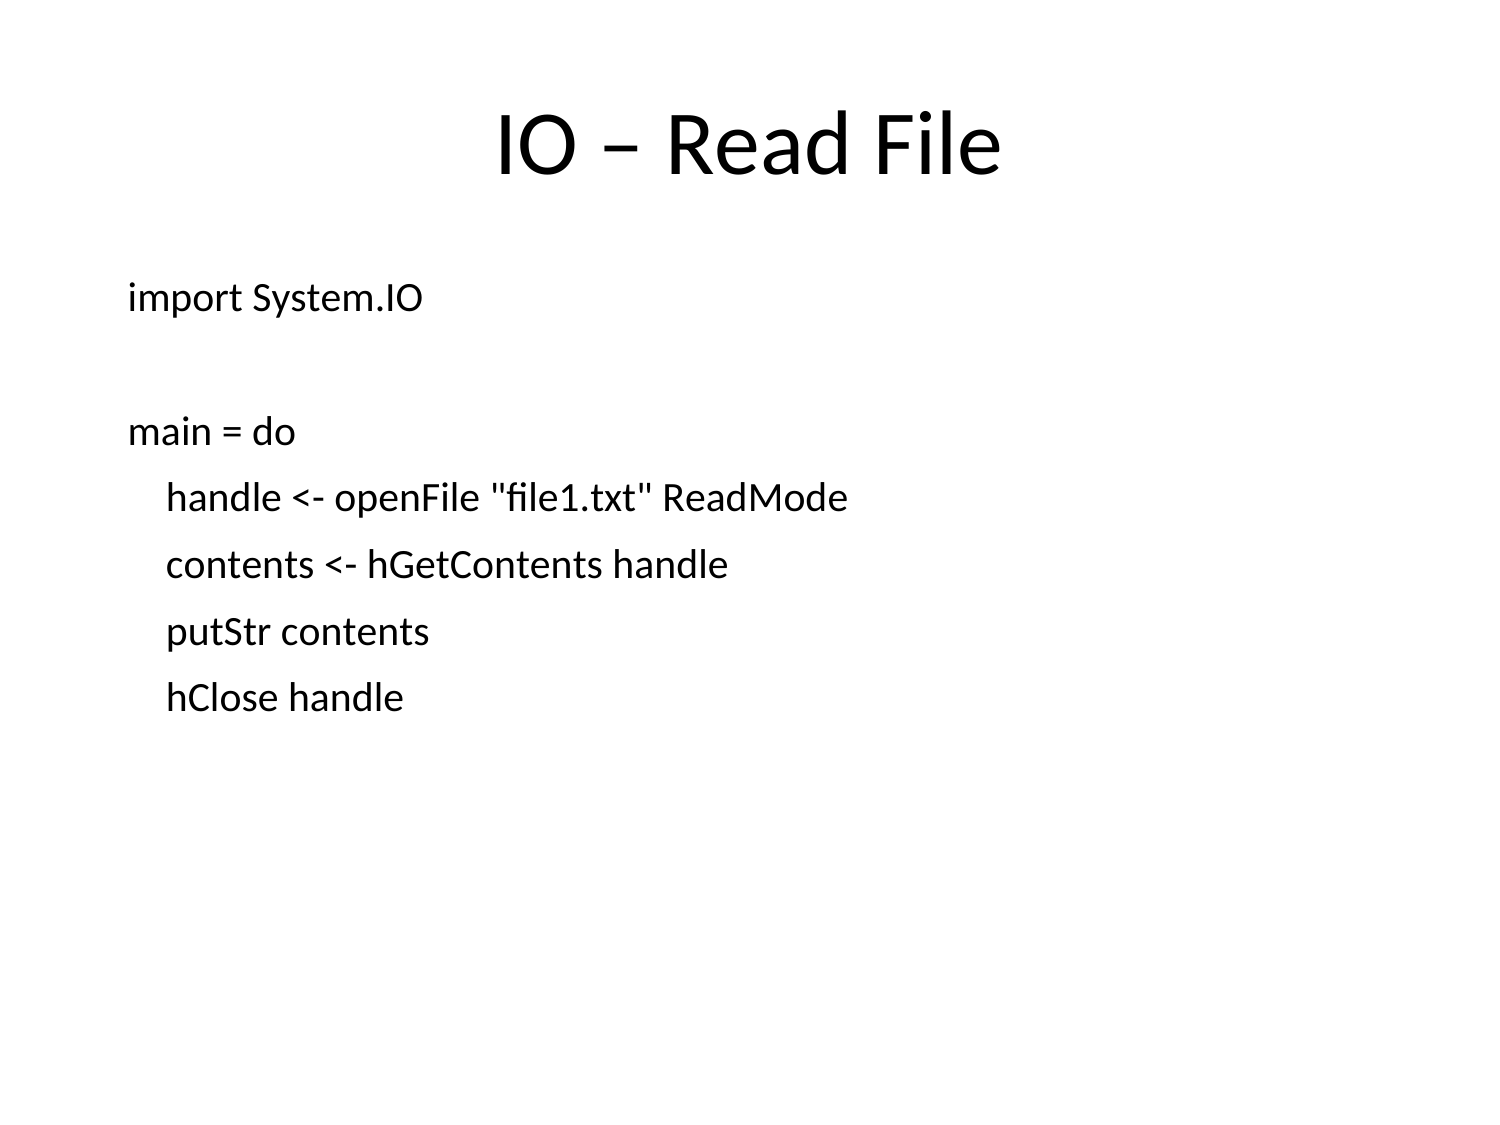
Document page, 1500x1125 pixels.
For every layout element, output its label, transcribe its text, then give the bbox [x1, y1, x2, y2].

title IO – Read File [75, 44, 1424, 232]
list import System.IO main = do handle <- openFile "file1.txt" ReadMode contents <- hGetContents handle putStr contents hClose handle [75, 262, 1424, 1005]
